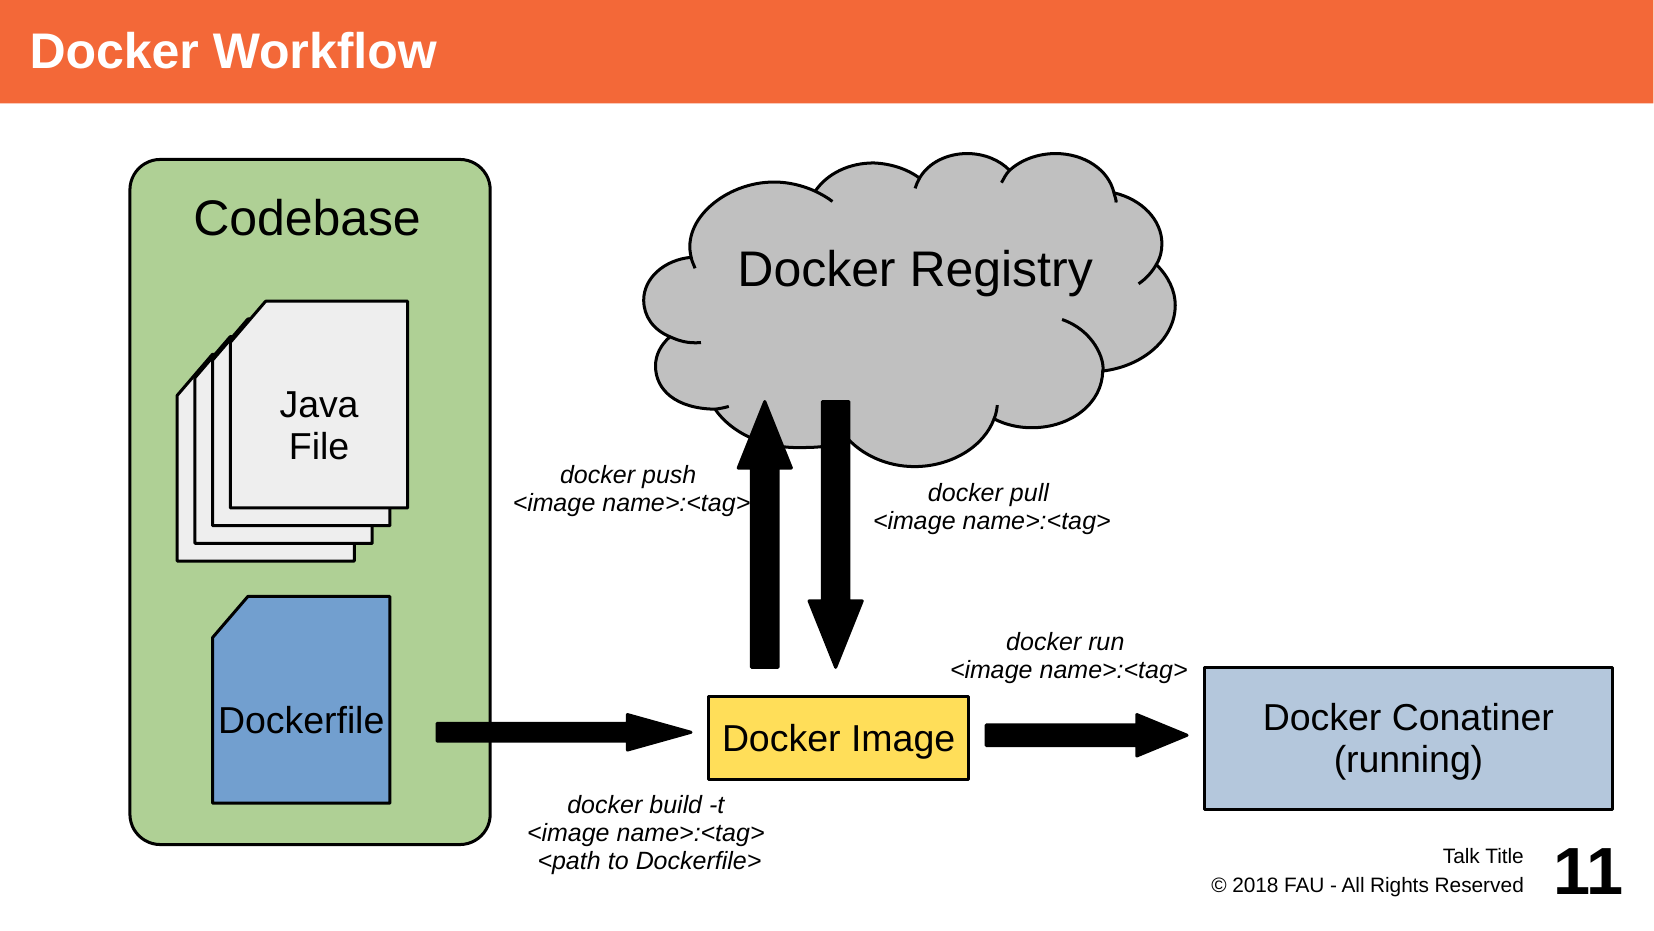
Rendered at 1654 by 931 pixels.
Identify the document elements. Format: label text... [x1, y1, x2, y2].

text_box [986, 714, 1188, 756]
text_box docker push <image name>:<tag> [437, 448, 822, 529]
text_box Codebase [159, 178, 455, 259]
text_box [643, 153, 1176, 466]
text_box docker pull <image name>:<tag> [797, 466, 1188, 547]
text_box Dockerfile [212, 596, 390, 804]
text_box [129, 159, 692, 845]
text_box Docker Registry [702, 201, 1128, 337]
text_box Java File [230, 301, 408, 508]
text_box docker build -t <image name>:<tag> <path to Dockerfile> [454, 779, 845, 887]
text_box Docker Image [708, 696, 969, 780]
text_box docker run <image name>:<tag> [874, 615, 1264, 696]
text_box [809, 547, 863, 668]
text_box Docker Conatiner (running) [1204, 667, 1613, 810]
title Docker Workflow [0, 0, 1654, 104]
text_box Java File [212, 318, 390, 526]
text_box Java File [177, 354, 355, 562]
text_box Java File [194, 336, 373, 544]
text_box [751, 529, 779, 668]
